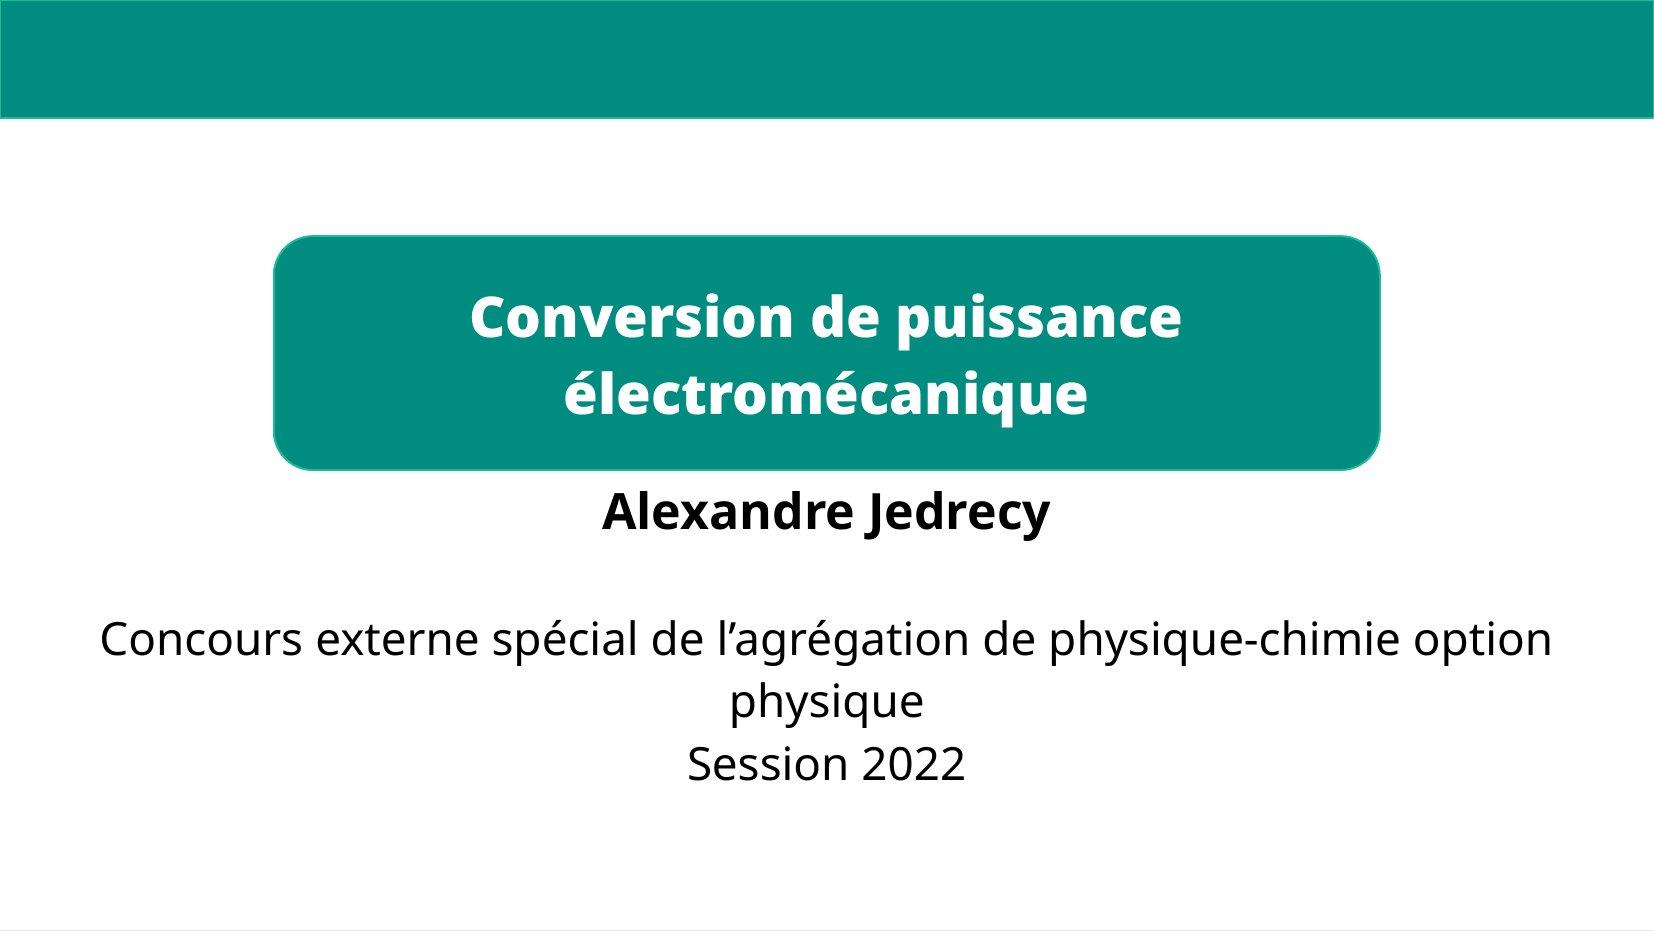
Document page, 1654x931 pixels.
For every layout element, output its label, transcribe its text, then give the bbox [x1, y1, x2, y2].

text_box [1369, 253, 1380, 453]
subtitle Alexandre Jedrecy Concours externe spécial de l’agrégation de physique-chimie option physique Session 2022 [59, 501, 1595, 768]
title Conversion de puissance électromécanique [284, 238, 1369, 470]
text_box [273, 254, 284, 454]
